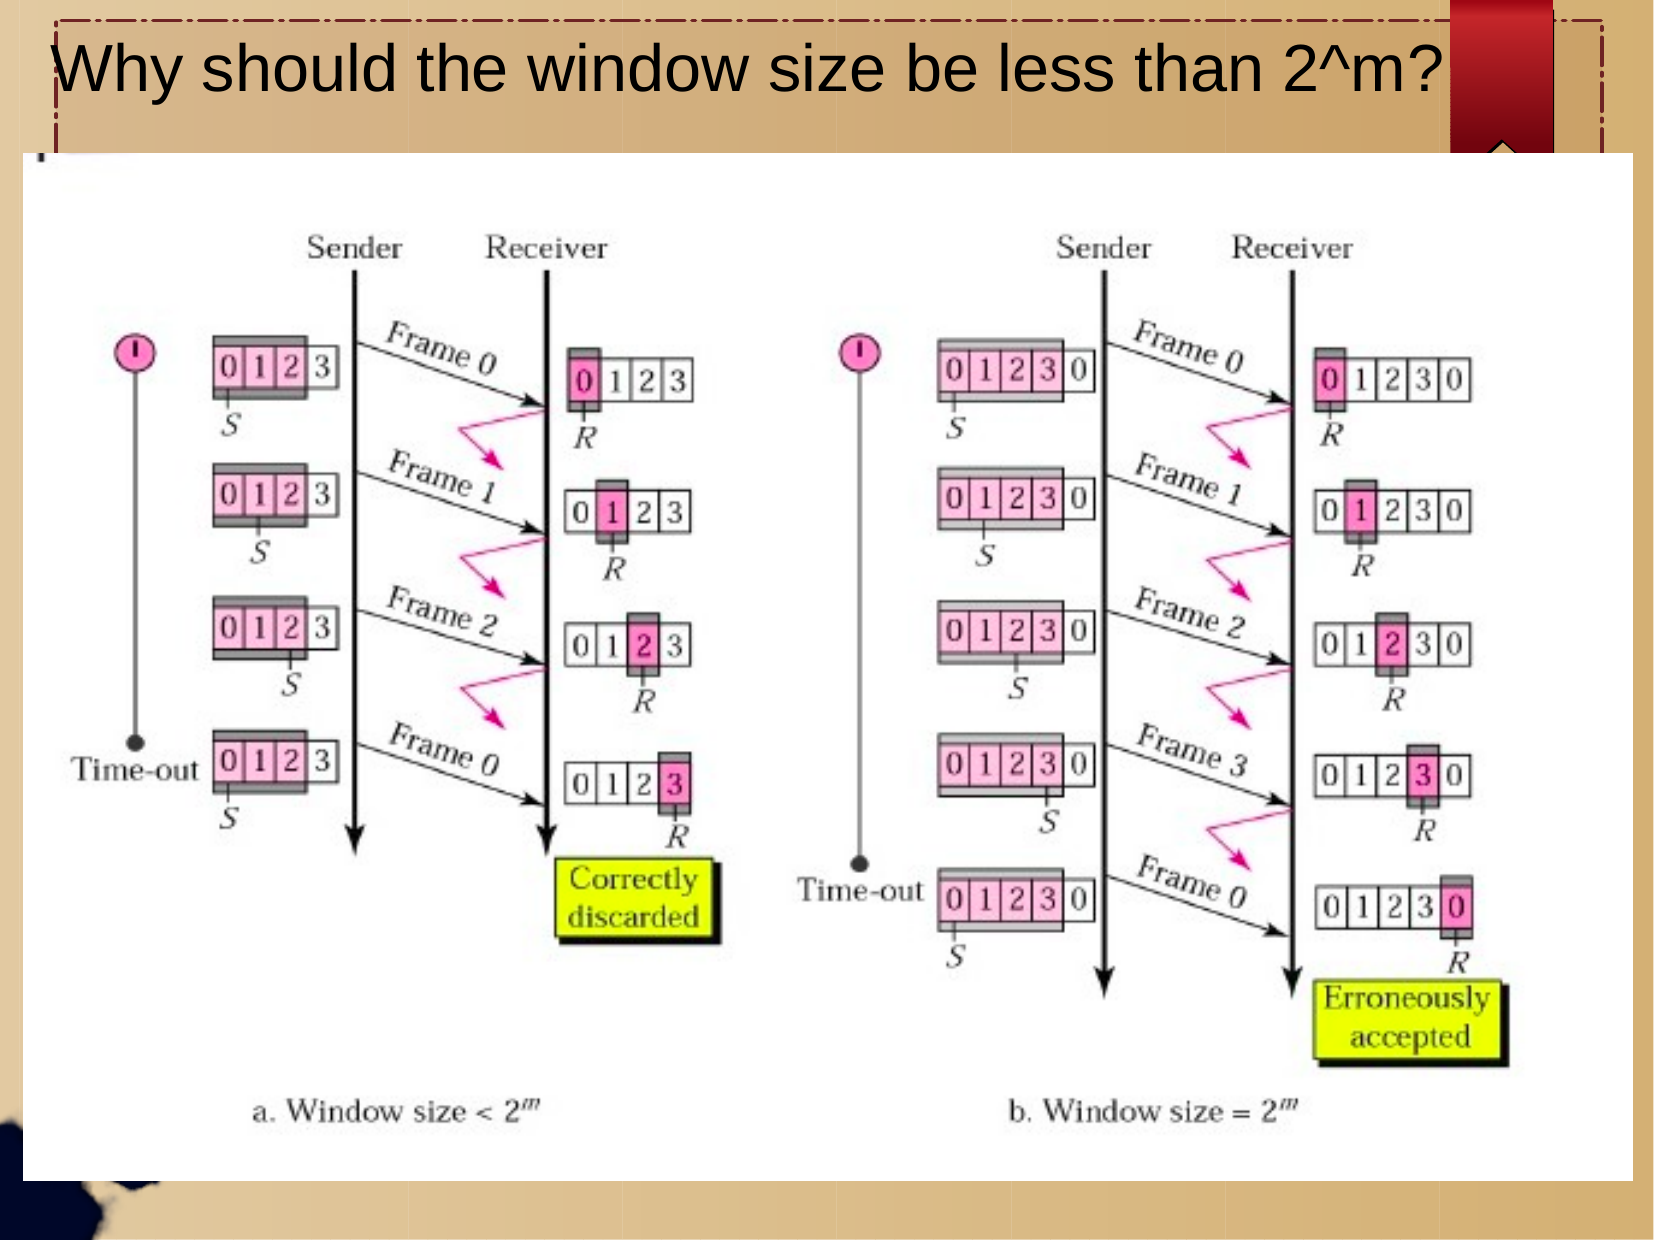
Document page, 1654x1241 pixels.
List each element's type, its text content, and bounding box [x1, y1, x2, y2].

text_box Why should the window size be less than 2^m​? [35, 23, 1548, 188]
picture [23, 153, 1633, 1181]
